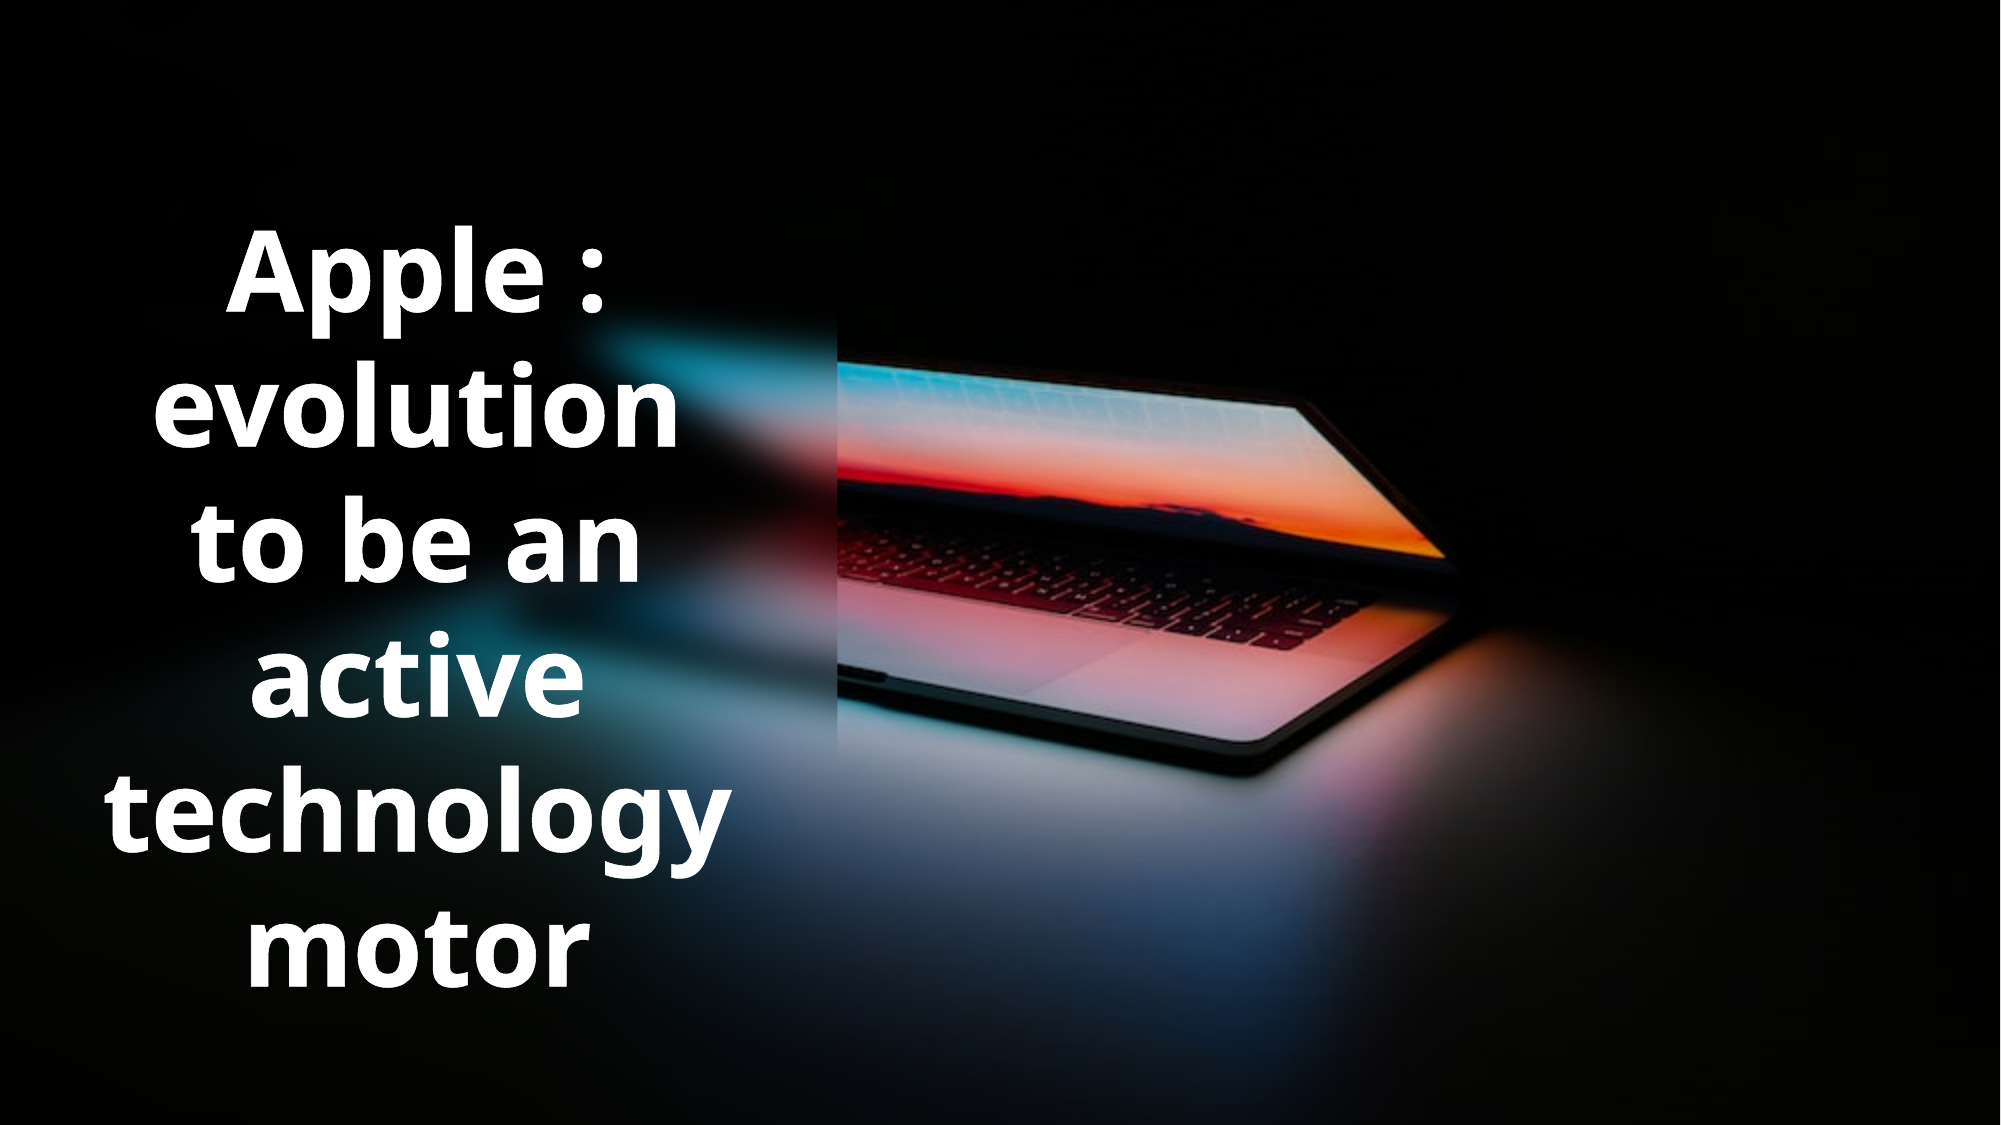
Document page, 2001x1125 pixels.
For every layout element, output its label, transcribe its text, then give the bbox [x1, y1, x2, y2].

text_box Apple : evolution to be an active technology motor [87, 191, 751, 934]
picture [0, 0, 2000, 1125]
